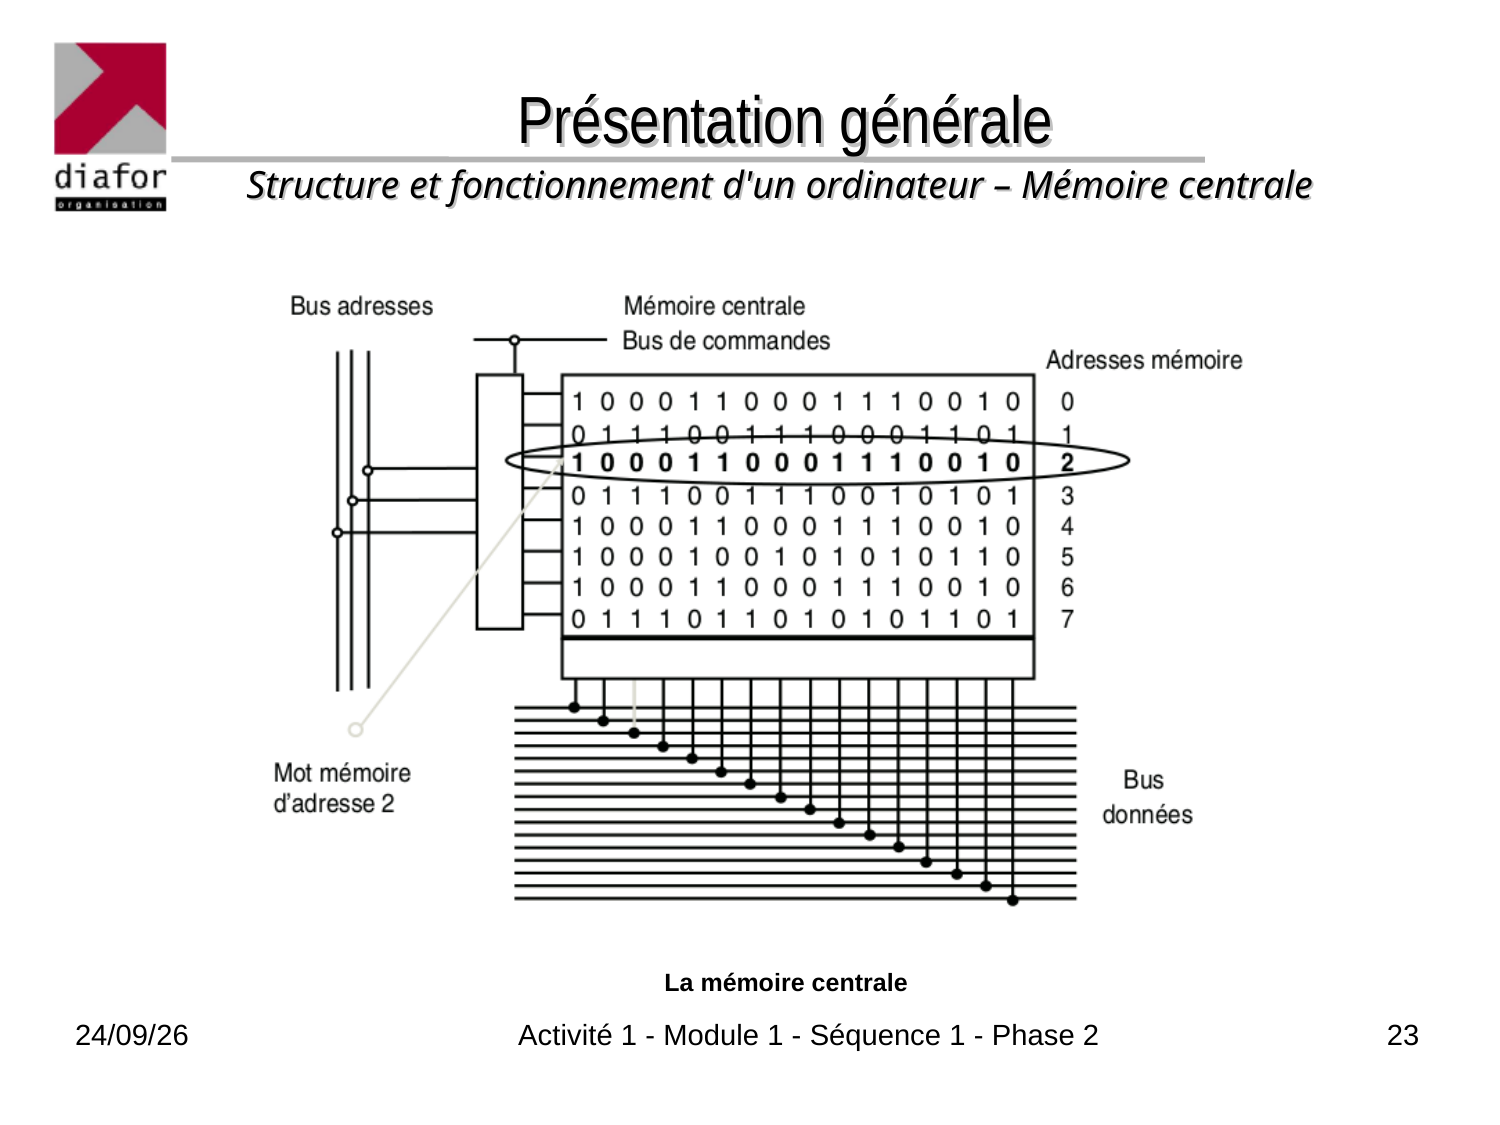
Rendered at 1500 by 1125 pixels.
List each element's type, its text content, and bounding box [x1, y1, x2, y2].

picture [53, 42, 110, 213]
picture [206, 265, 1284, 919]
title Présentation générale Structure et fonctionnement d'un ordinateur – Mémoire centrale [110, 41, 1461, 250]
text_box La mémoire centrale [649, 966, 924, 1004]
